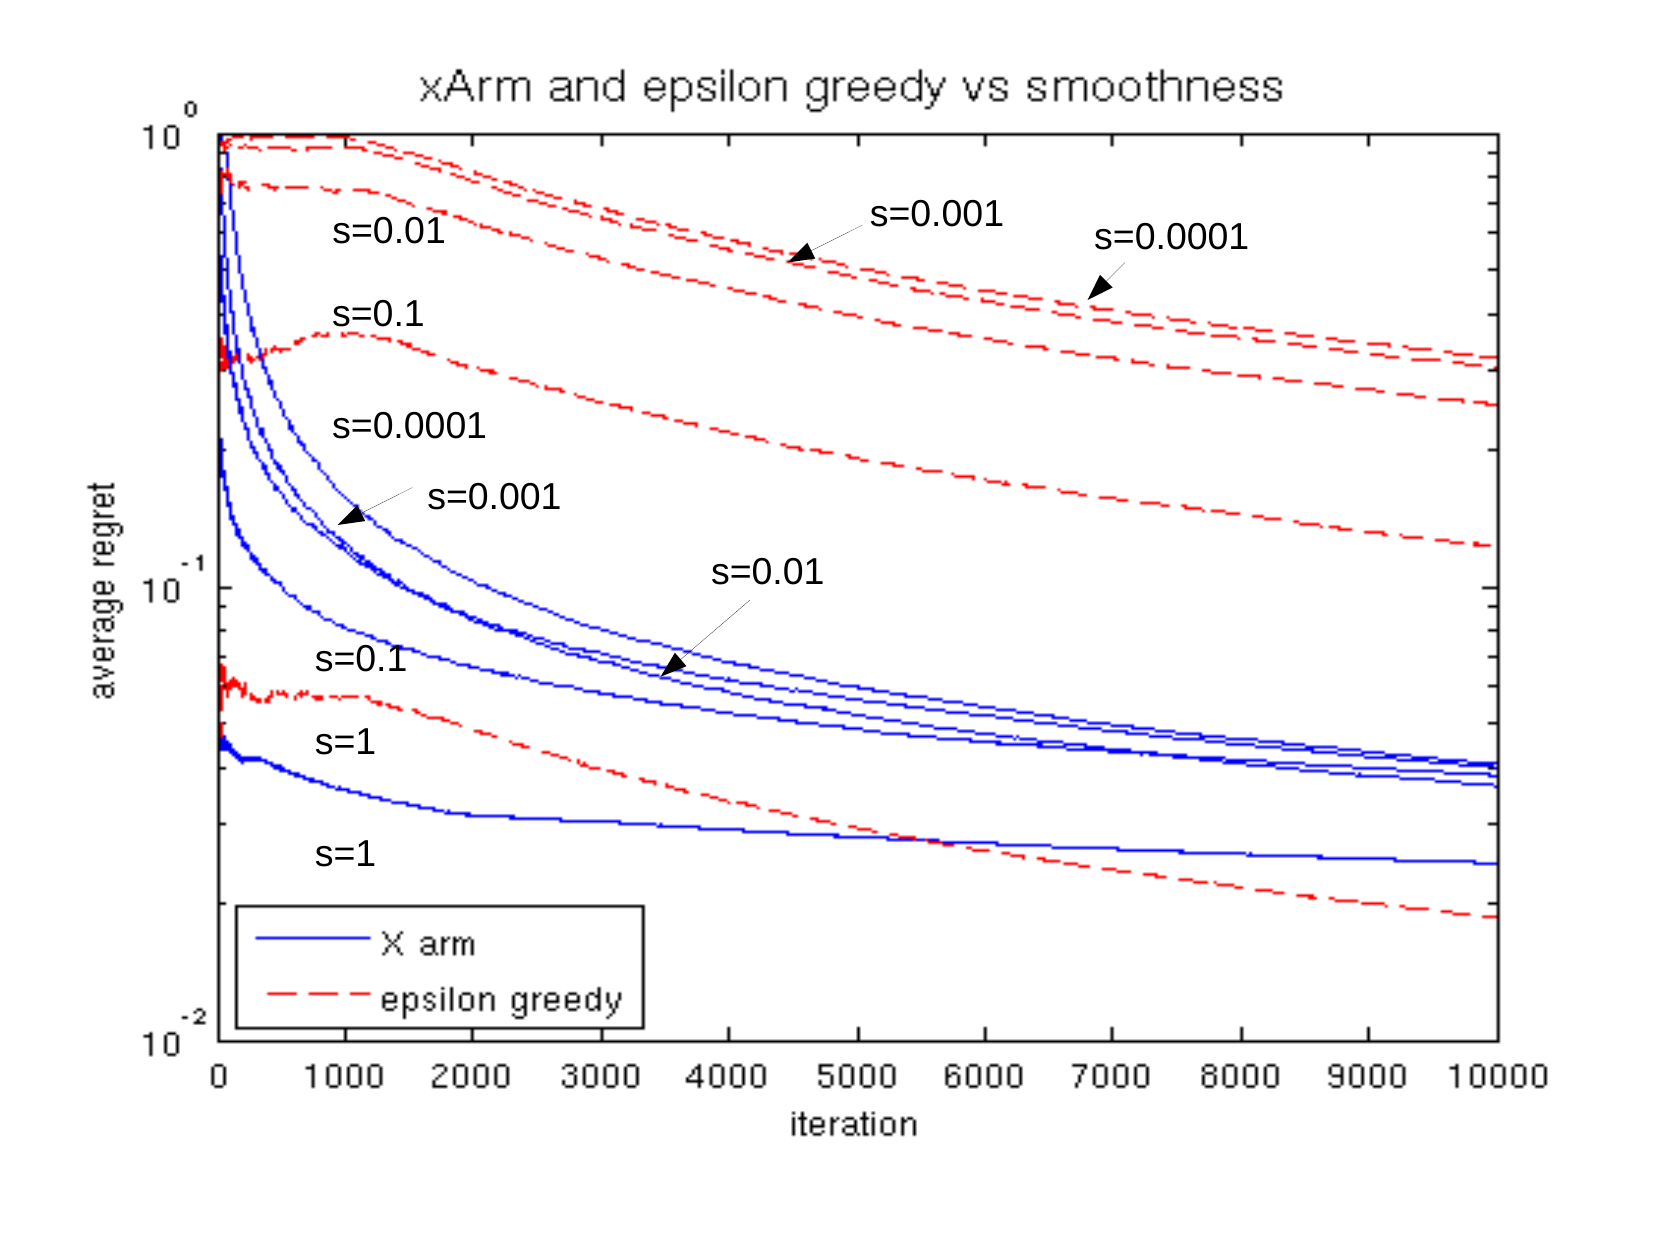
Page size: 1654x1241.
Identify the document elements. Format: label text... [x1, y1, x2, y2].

text_box s=0.01 [317, 202, 505, 260]
text_box s=0.1 [300, 630, 451, 687]
text_box s=0.1 [317, 285, 505, 342]
text_box s=0.001 [412, 468, 601, 526]
text_box s=0.01 [696, 543, 863, 601]
text_box s=1 [300, 712, 451, 770]
picture [3, 49, 1654, 1163]
text_box s=0.0001 [317, 397, 505, 455]
text_box s=0.001 [854, 184, 1043, 242]
text_box s=1 [300, 825, 451, 882]
text_box s=0.0001 [1079, 208, 1267, 266]
